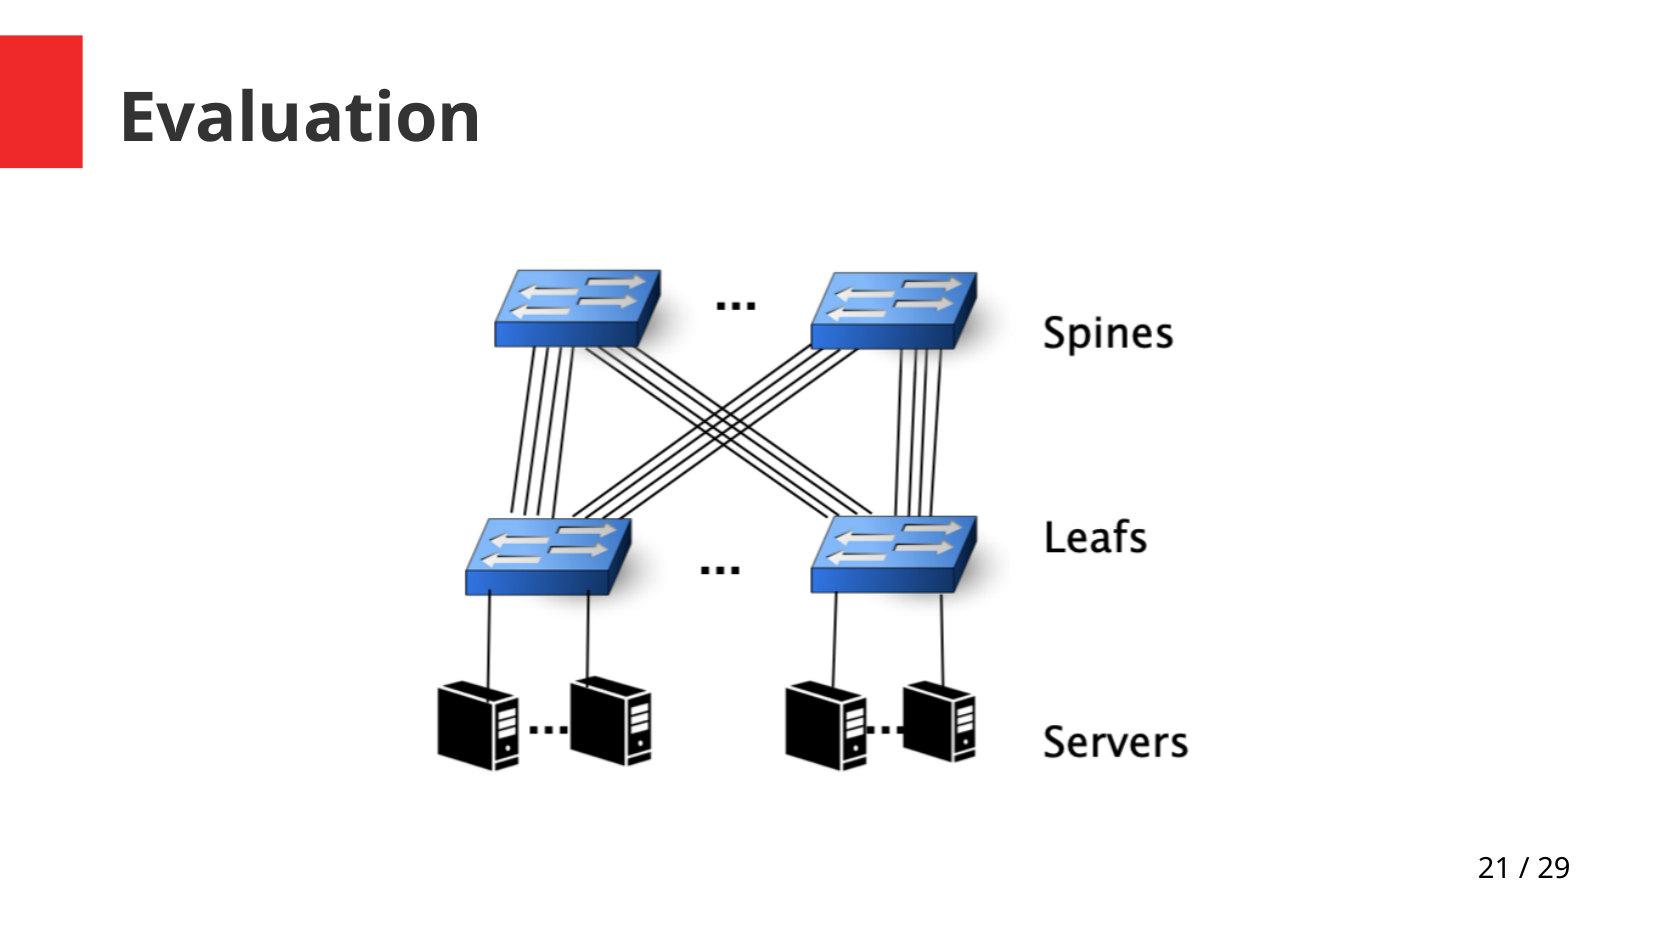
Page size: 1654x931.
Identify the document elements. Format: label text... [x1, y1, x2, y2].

picture [375, 209, 1231, 808]
title Evaluation [118, 36, 1571, 193]
